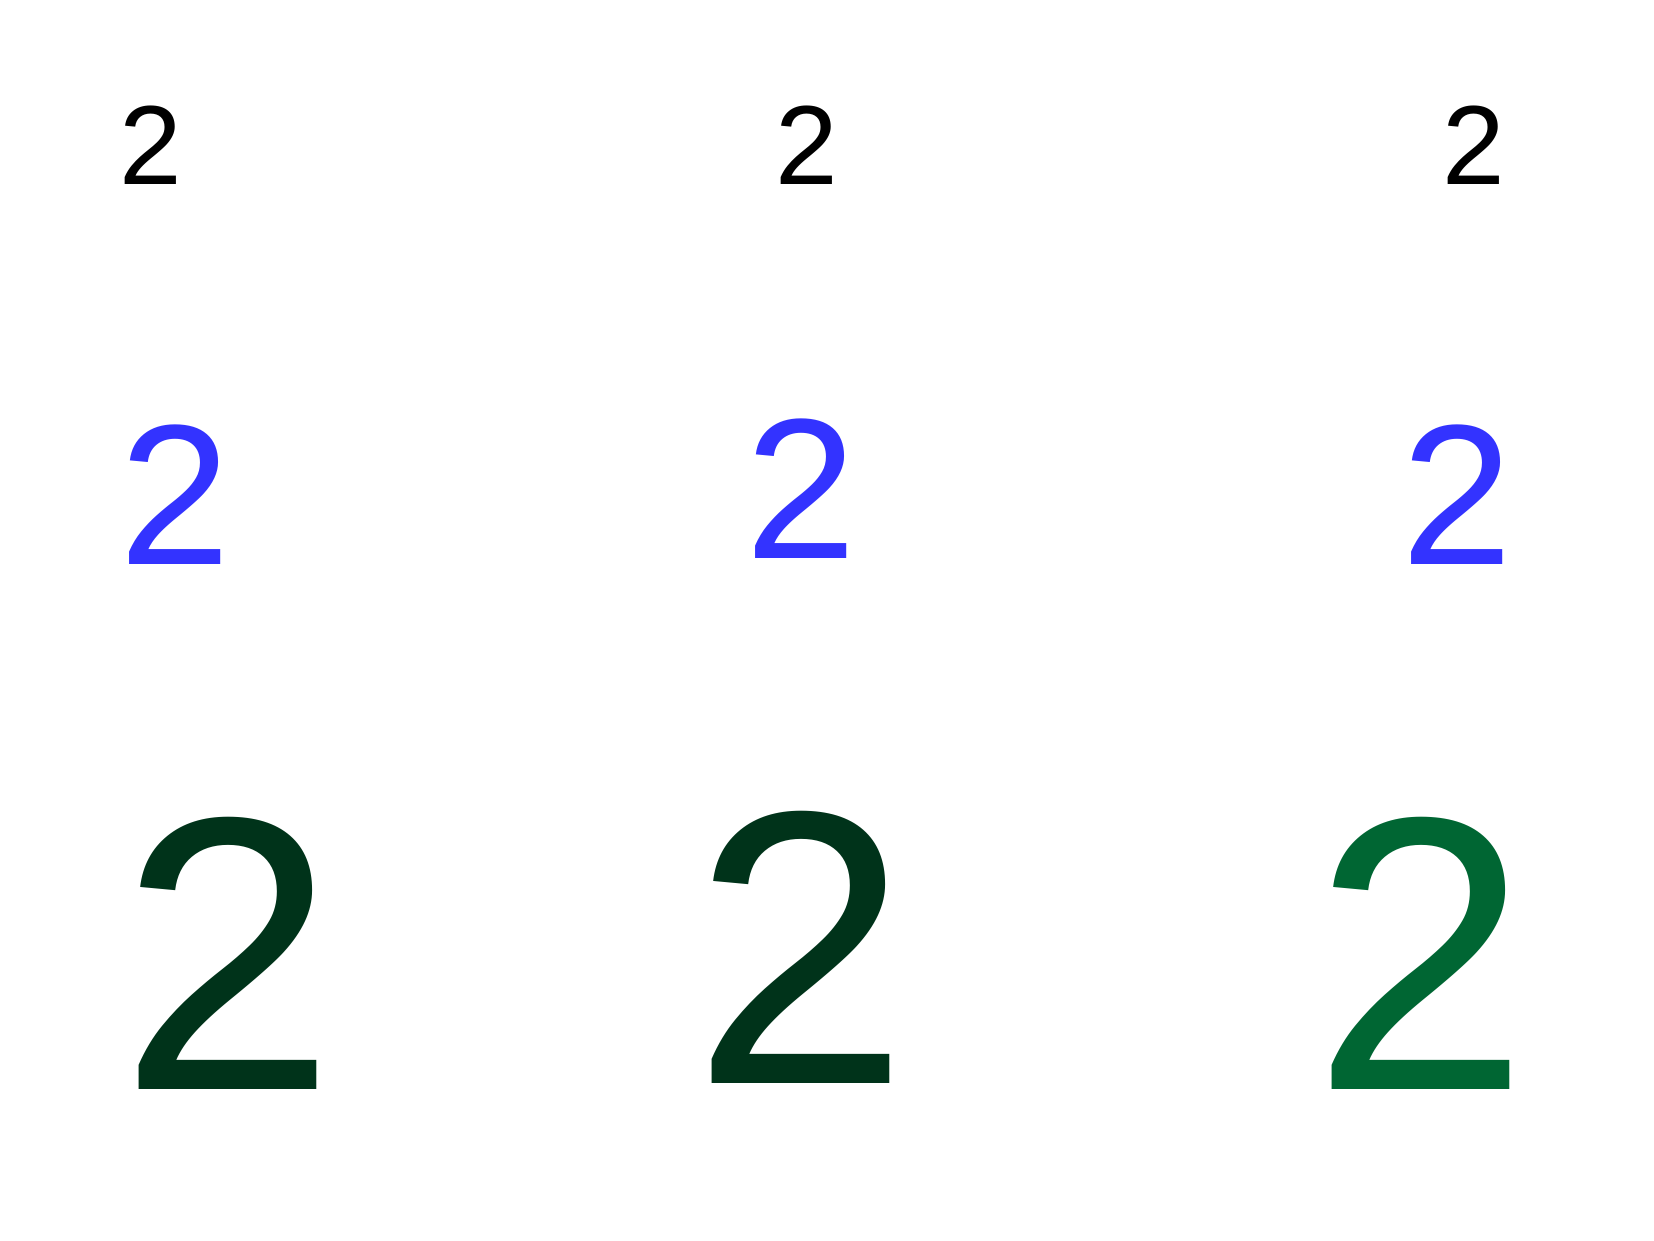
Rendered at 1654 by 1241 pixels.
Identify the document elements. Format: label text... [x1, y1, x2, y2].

text_box 2 [760, 75, 866, 216]
text_box 2 [1386, 376, 1537, 615]
text_box 2 [105, 75, 211, 216]
text_box 2 [677, 723, 933, 1174]
text_box 2 [730, 370, 881, 609]
text_box 2 [105, 376, 256, 615]
text_box 2 [105, 729, 361, 1180]
text_box 2 [1427, 75, 1533, 216]
text_box 2 [1297, 729, 1553, 1180]
